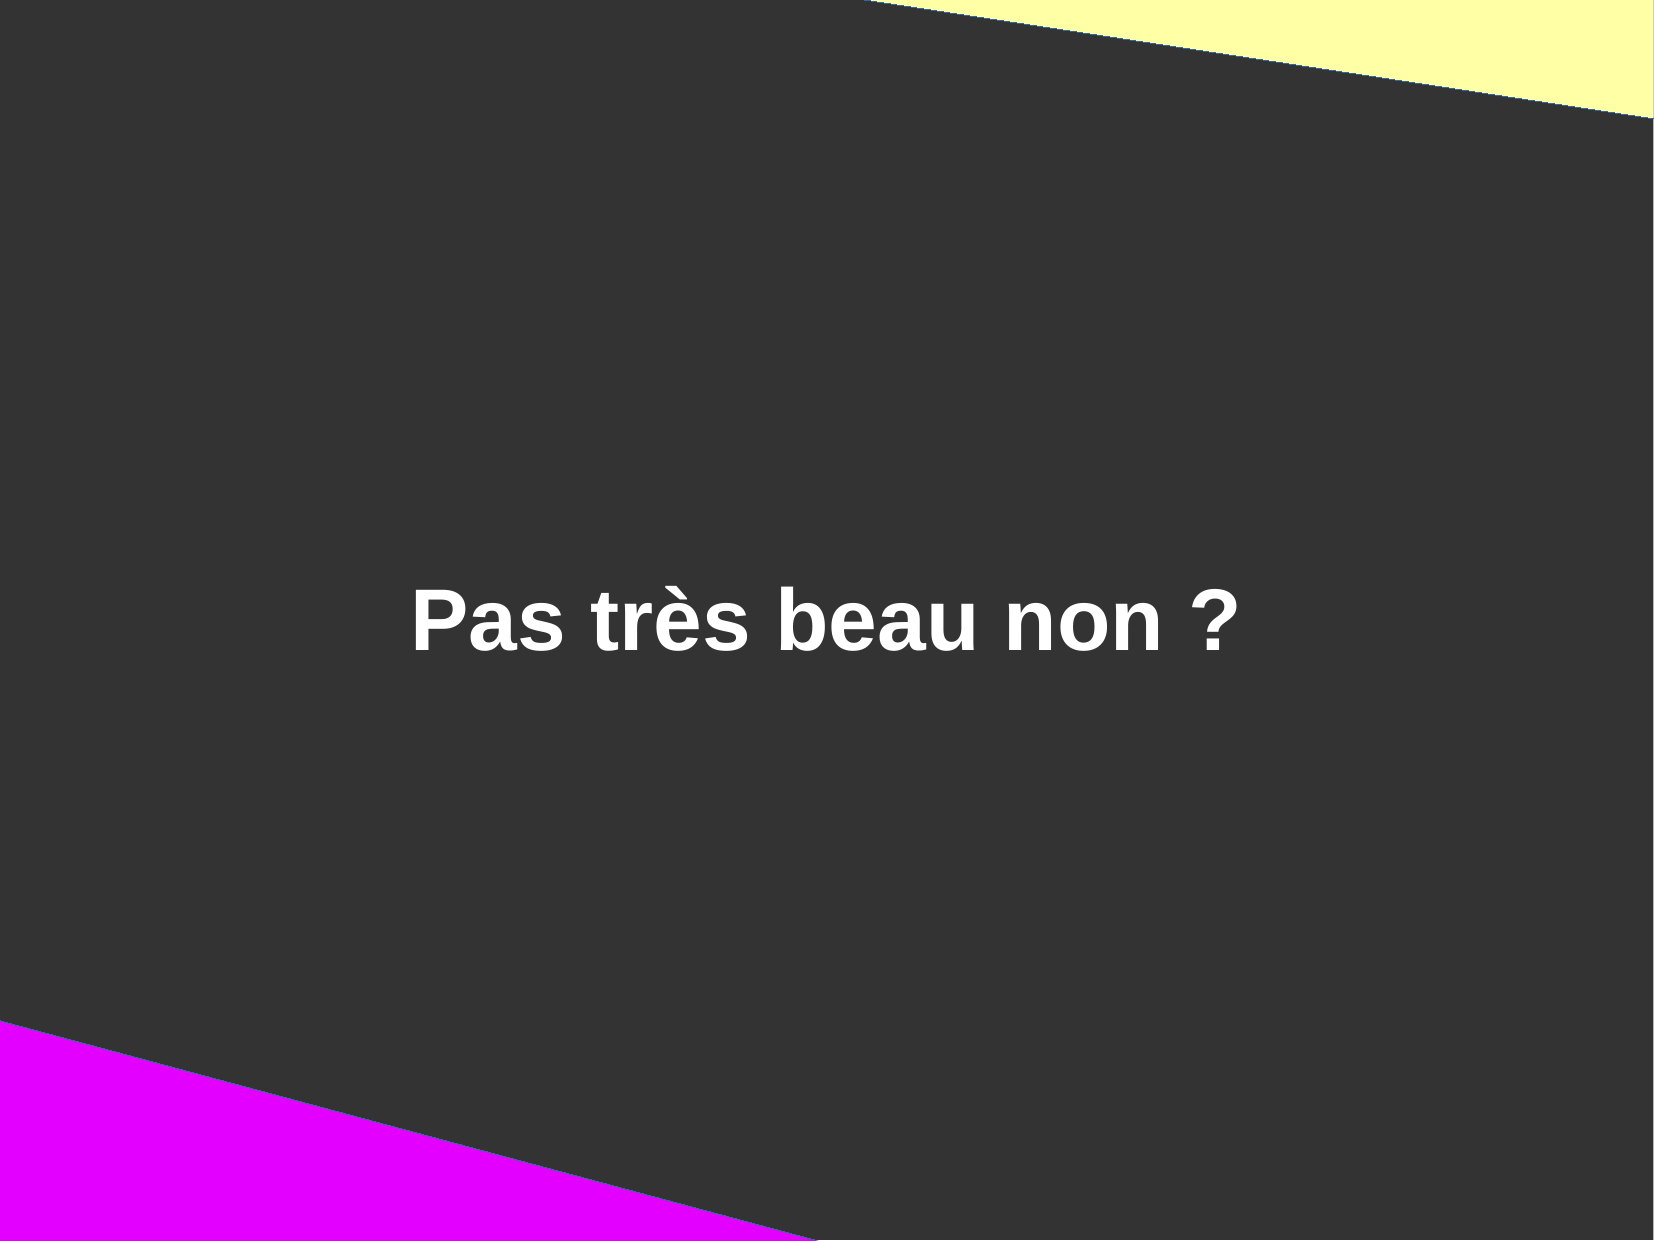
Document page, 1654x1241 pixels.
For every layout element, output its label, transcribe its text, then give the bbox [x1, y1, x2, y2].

text_box [864, 0, 1654, 119]
title Pas très beau non ? [31, 571, 1622, 702]
text_box [0, 1020, 819, 1241]
